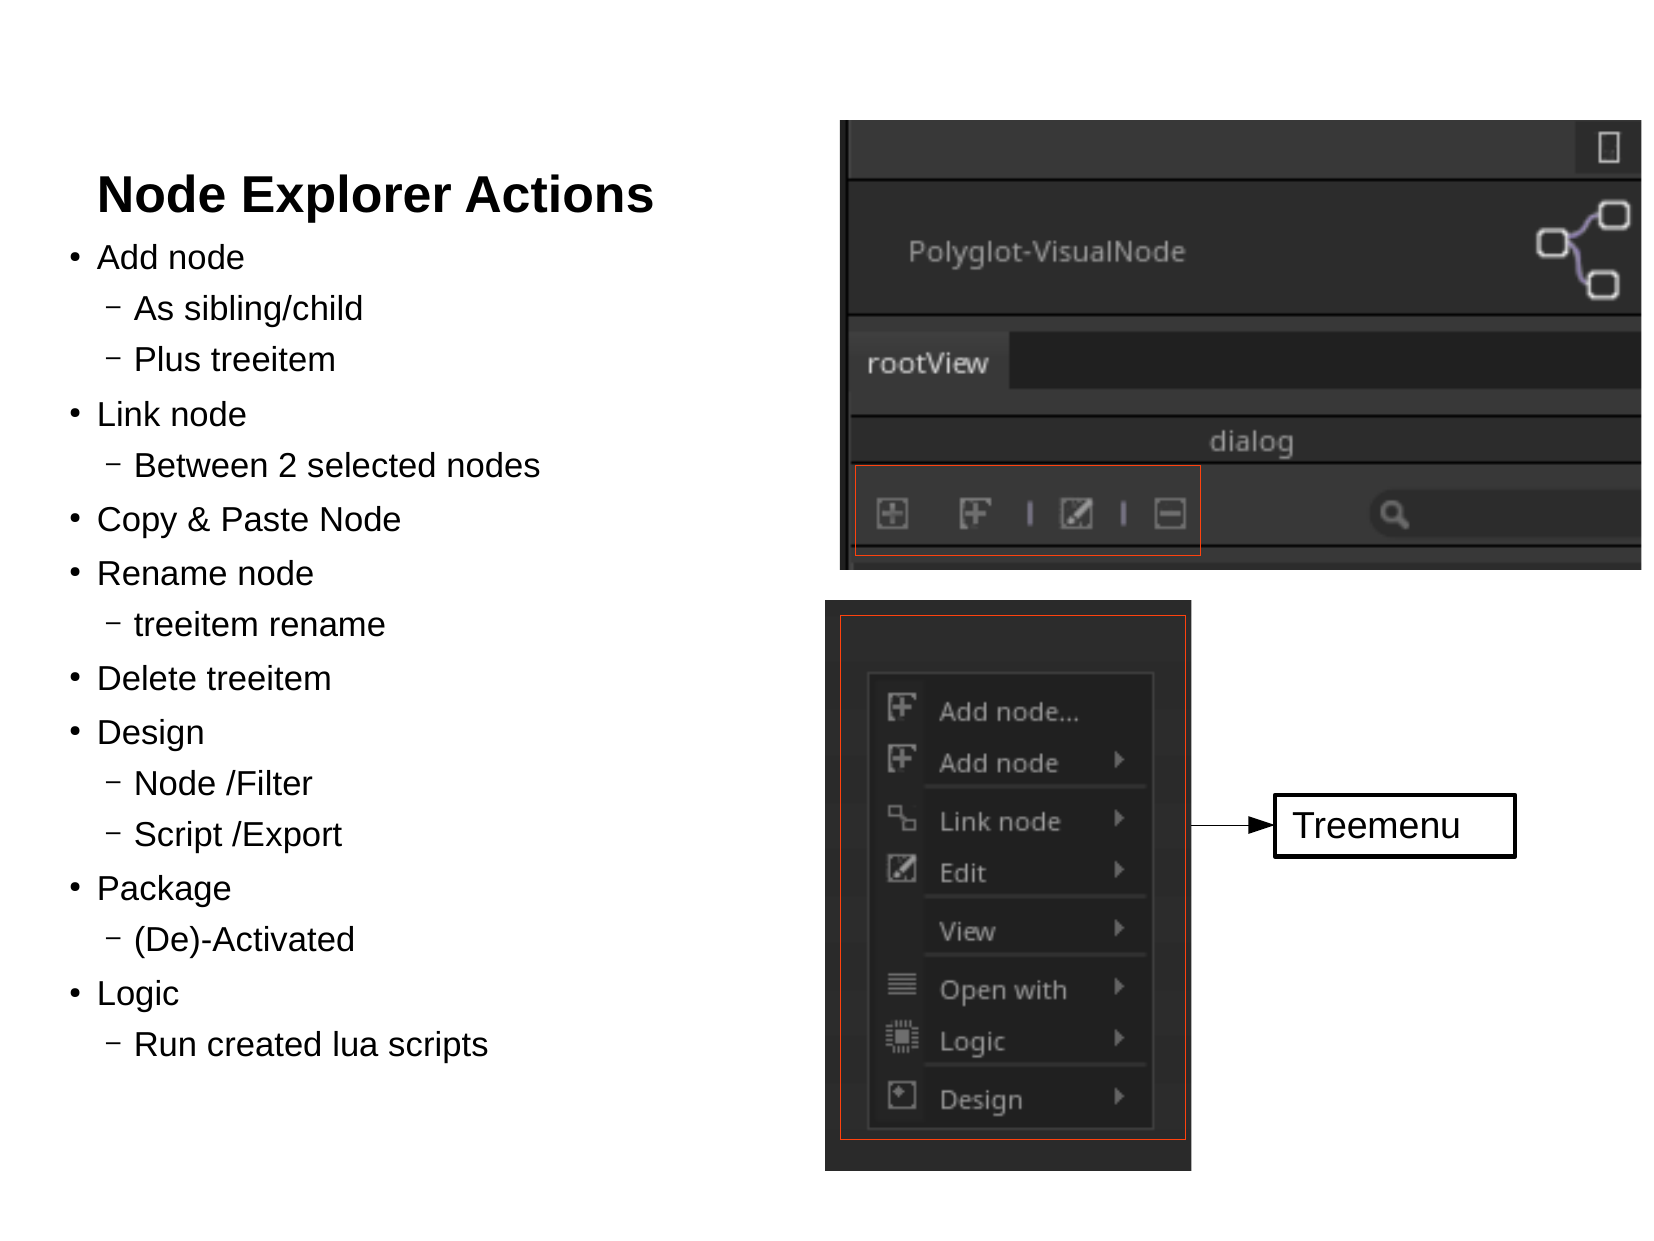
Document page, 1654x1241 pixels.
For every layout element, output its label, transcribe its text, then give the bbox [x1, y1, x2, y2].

picture [840, 120, 1642, 570]
text_box Treemenu [1275, 795, 1516, 857]
picture [825, 600, 1192, 1171]
list Node Explorer Actions Add node As sibling/child Plus treeitem Link node Between 2 selected nodes Copy & Paste Node Rename node treeitem rename Delete treeitem Design Node /Filter Script /Export Package (De)-Activated Logic Run created lua scripts [60, 165, 772, 1066]
